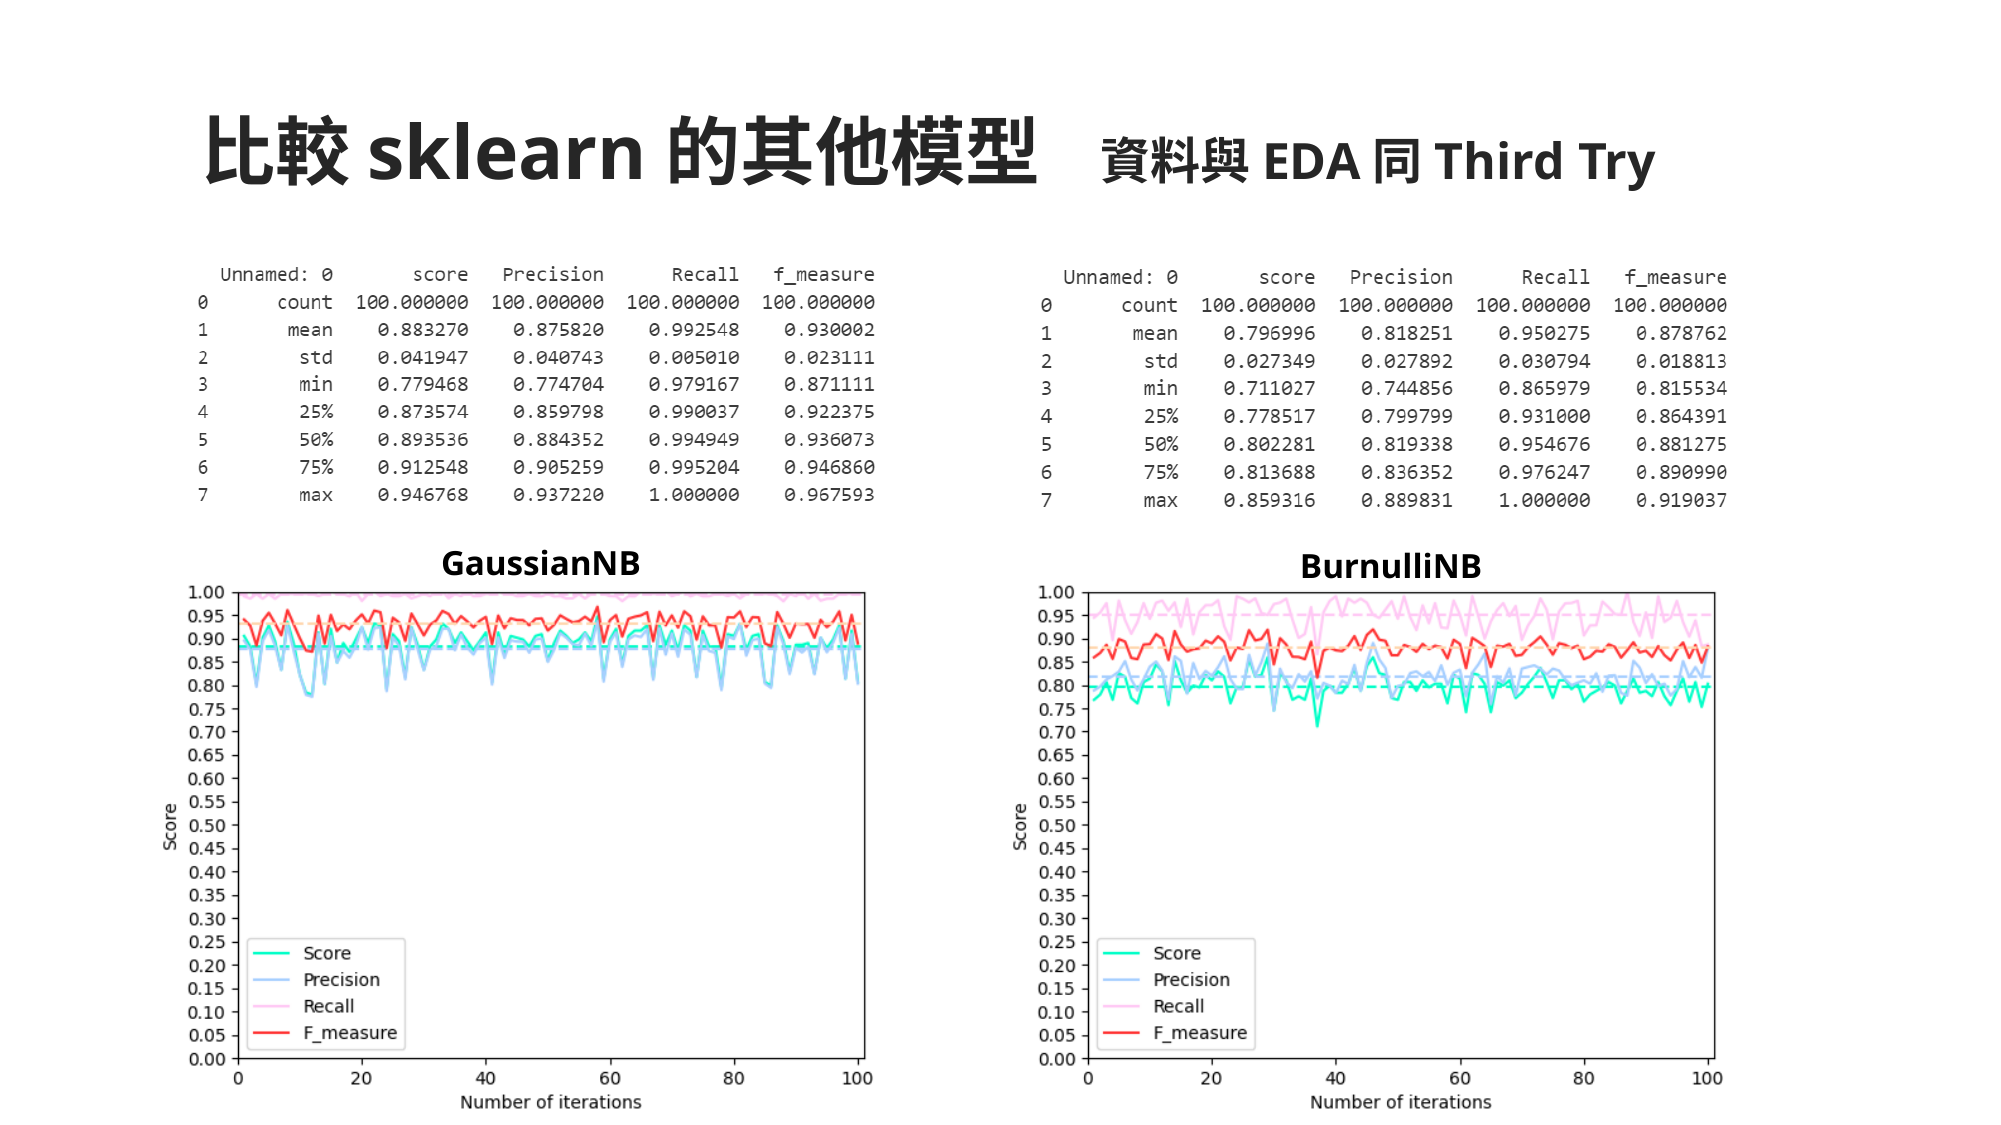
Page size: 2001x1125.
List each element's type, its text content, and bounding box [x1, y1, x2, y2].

picture [1032, 264, 1751, 522]
text_box BurnulliNB [1285, 537, 1498, 593]
picture [137, 581, 945, 1125]
picture [987, 581, 1795, 1125]
picture [185, 264, 898, 517]
title 比較sklearn的其他模型 資料與EDA同Third Try [185, 46, 1862, 264]
text_box GaussianNB [426, 534, 656, 590]
